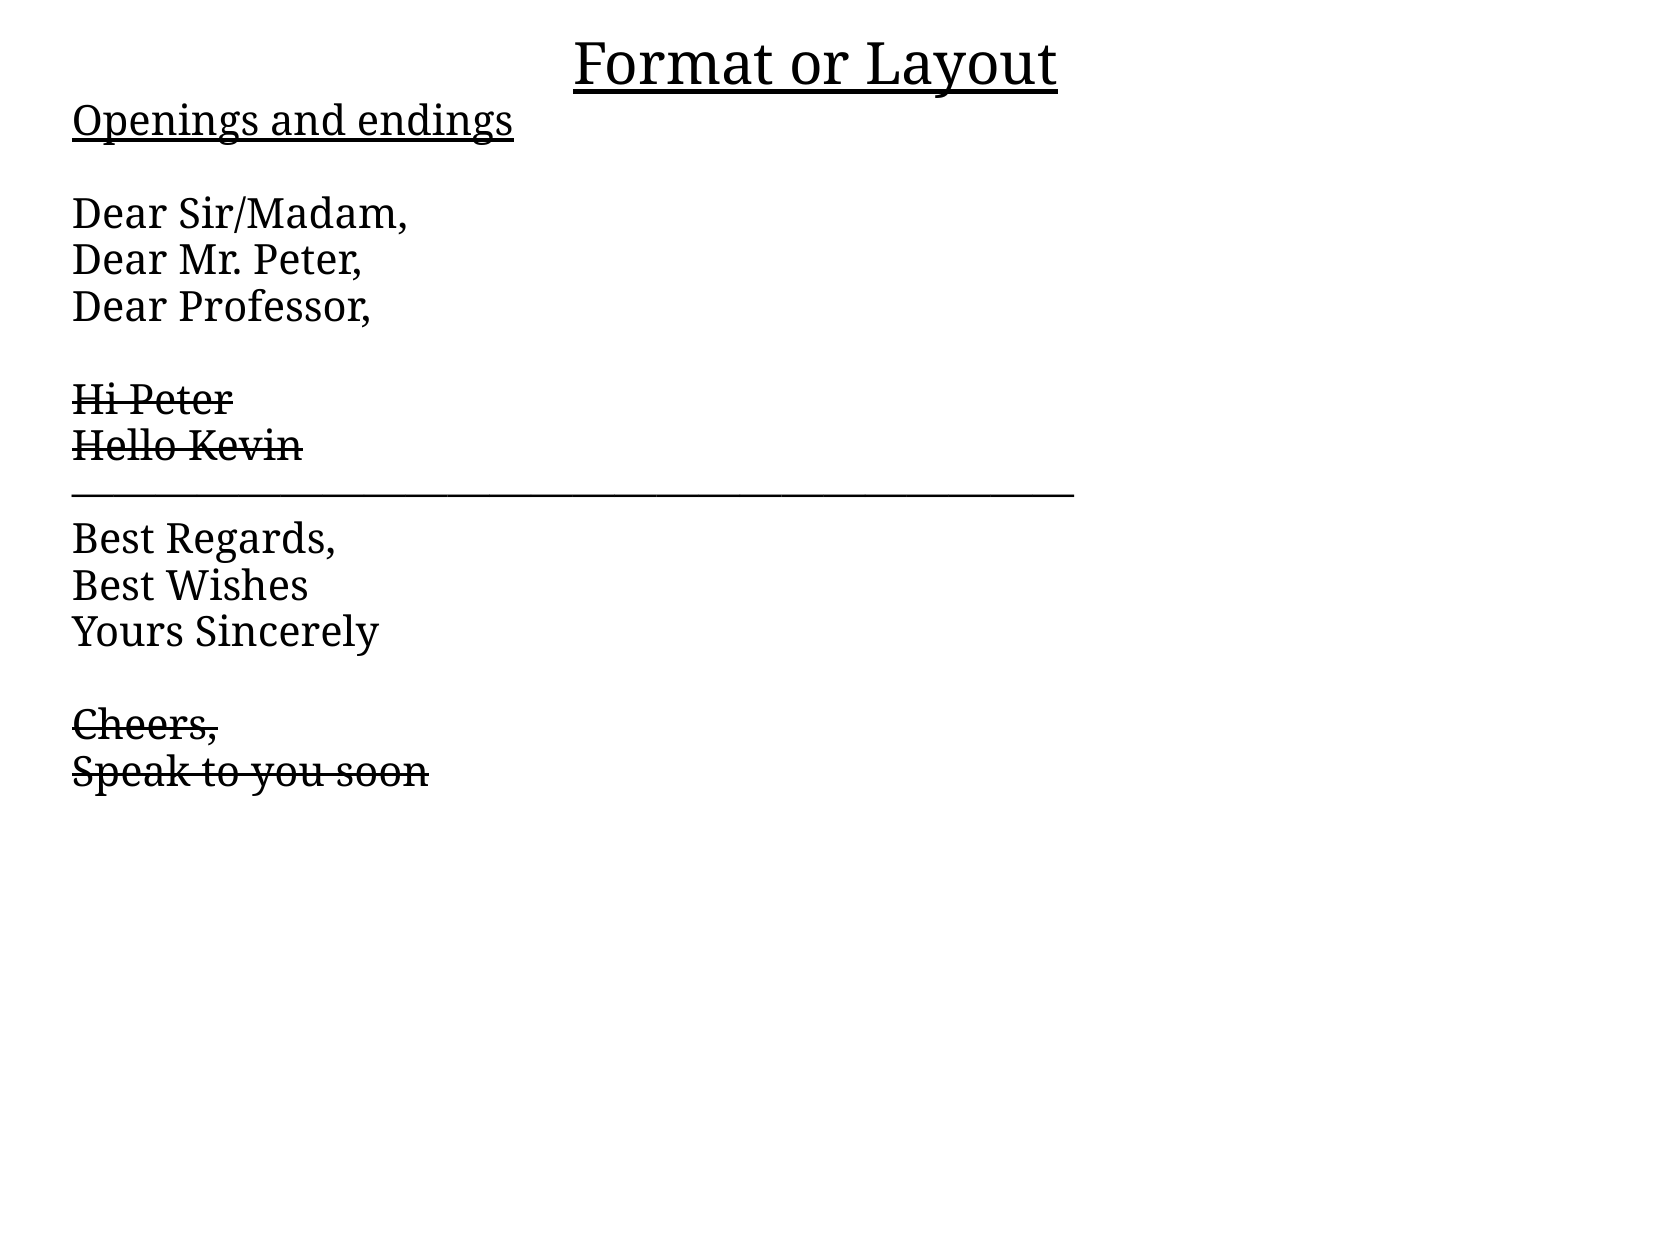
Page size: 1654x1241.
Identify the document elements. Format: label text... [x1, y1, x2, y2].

text_box Format or Layout Openings and endings Dear Sir/Madam, Dear Mr. Peter, Dear Professor, Hi Peter Hello Kevin ———————————————————————— Best Regards, Best Wishes Yours Sincerely Cheers, Speak to you soon [71, 31, 1560, 1140]
